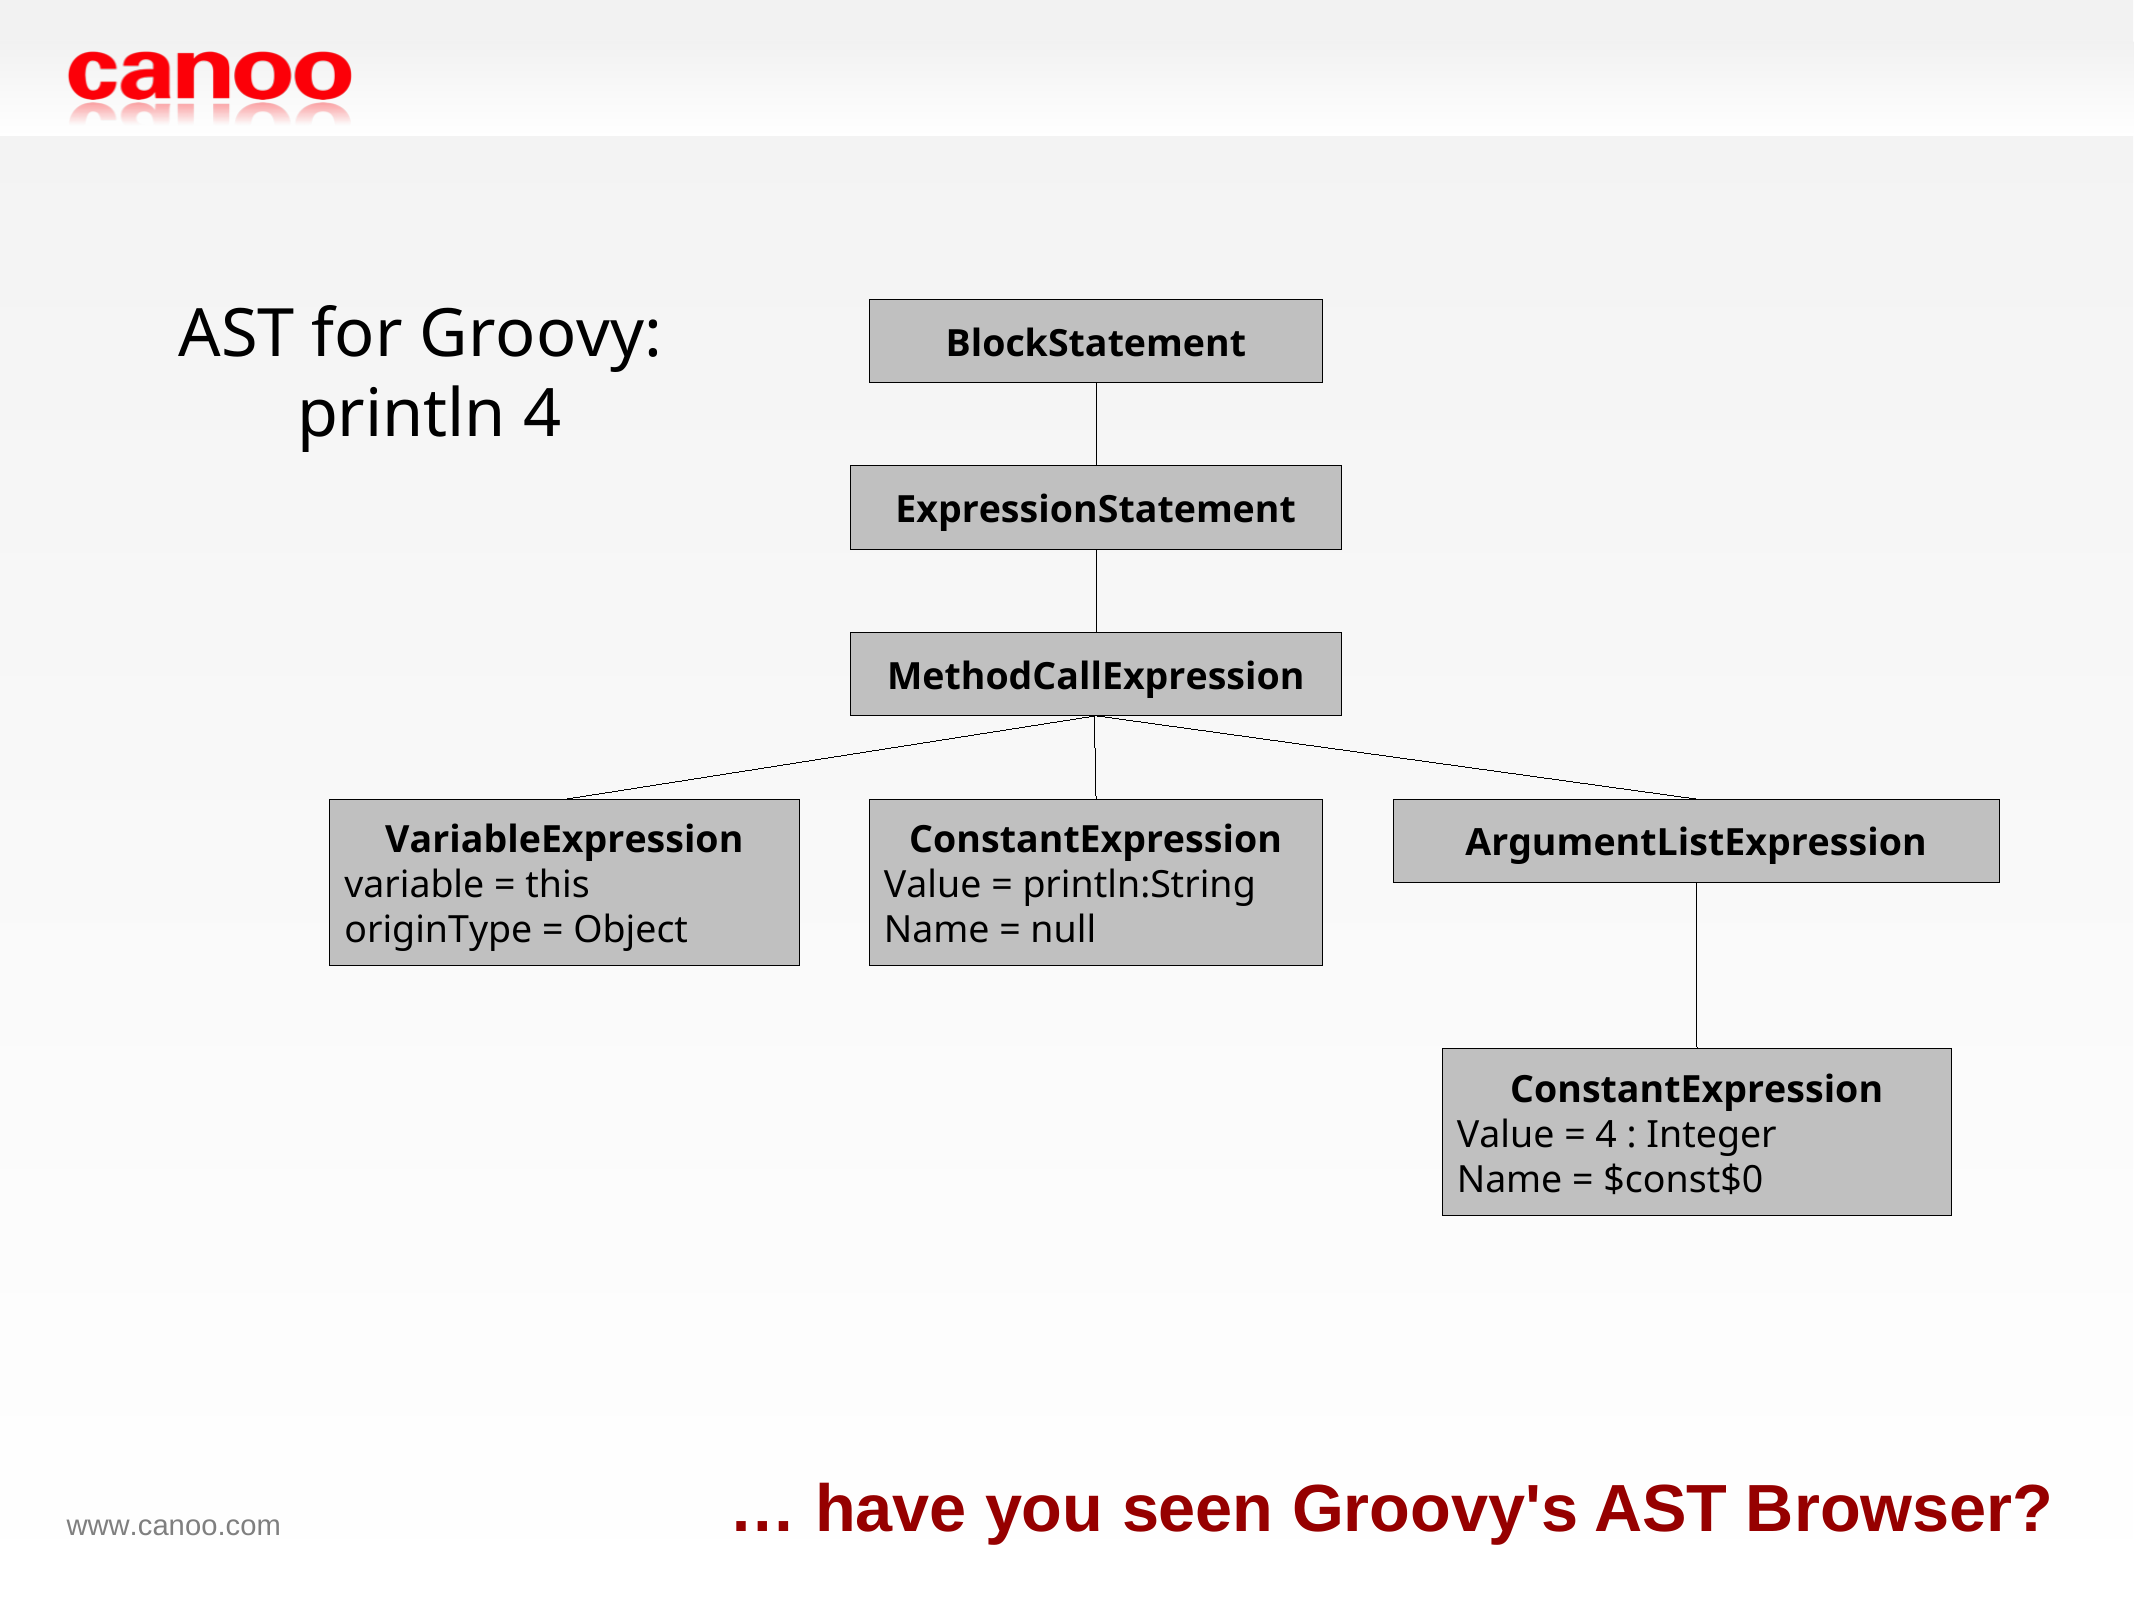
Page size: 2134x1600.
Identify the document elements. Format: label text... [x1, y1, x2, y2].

text_box ArgumentListExpression [1393, 799, 2000, 883]
picture [65, 48, 353, 154]
text_box ConstantExpression Value = println:String Name = null [869, 799, 1323, 966]
title … have you seen Groovy's AST Browser? [50, 1450, 2063, 1560]
text_box VariableExpression variable = this originType = Object [329, 799, 800, 966]
text_box MethodCallExpression [850, 632, 1342, 716]
text_box ExpressionStatement [850, 465, 1342, 550]
text_box AST for Groovy: println 4 [163, 282, 788, 563]
text_box ConstantExpression Value = 4 : Integer Name = $const$0 [1442, 1048, 1952, 1216]
text_box BlockStatement [869, 299, 1323, 383]
